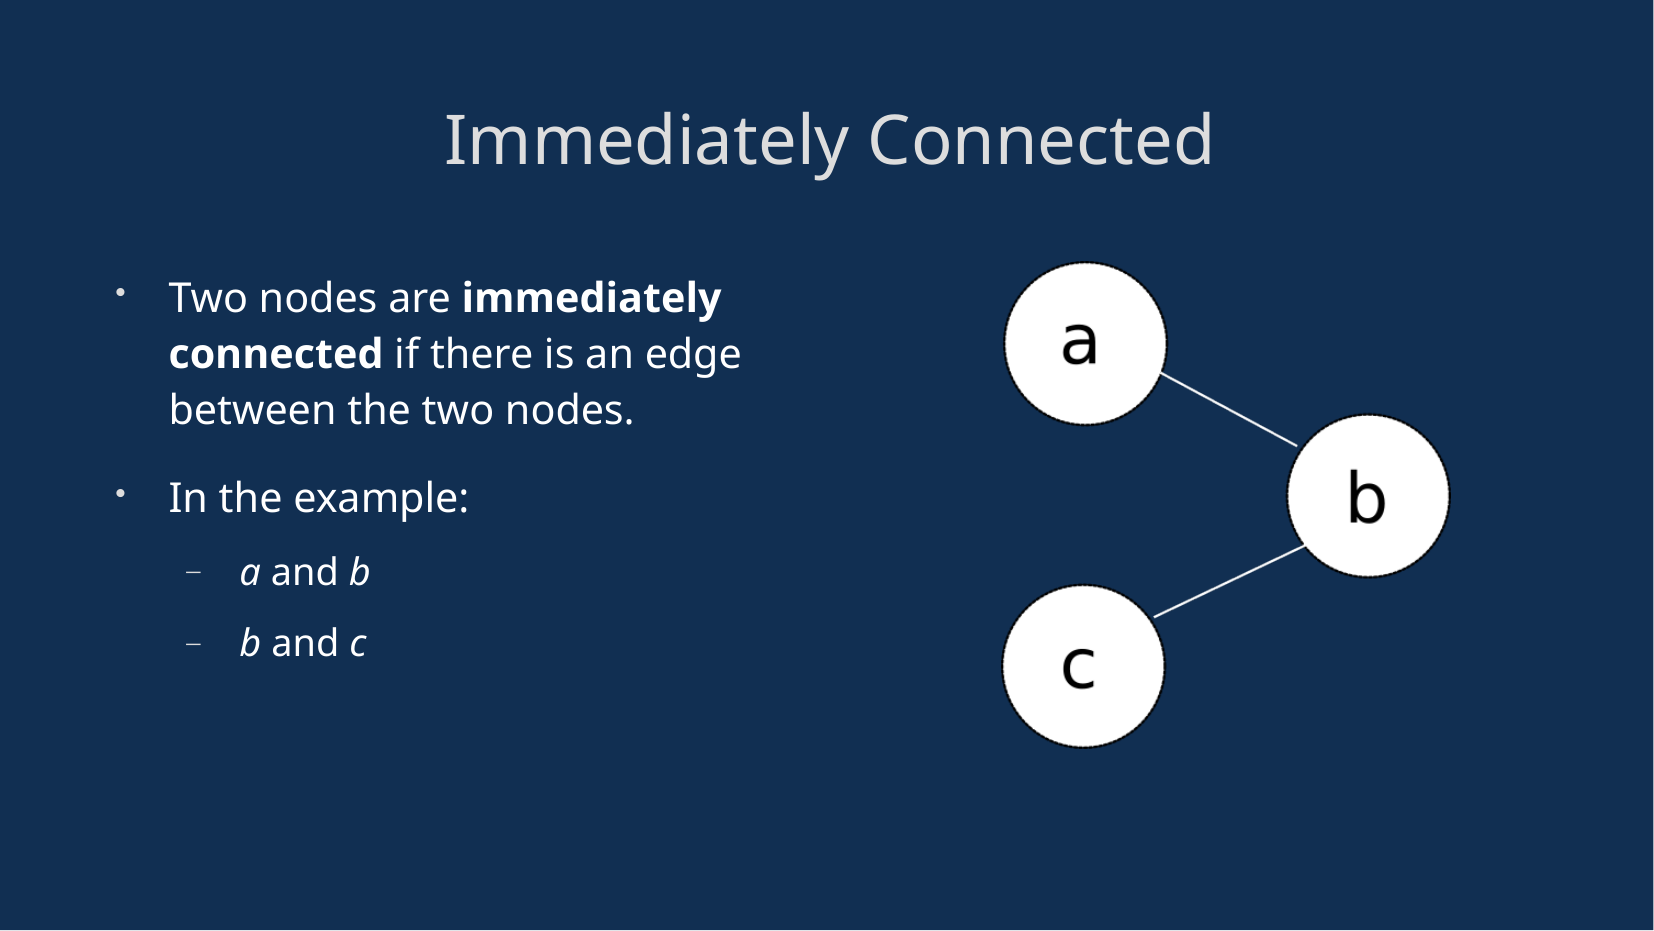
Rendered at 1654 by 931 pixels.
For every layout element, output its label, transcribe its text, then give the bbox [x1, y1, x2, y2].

title Immediately Connected [97, 56, 1563, 220]
list Two nodes are immediately connected if there is an edge between the two nodes. In the example: a and b b and c [97, 268, 813, 806]
picture [1001, 261, 1451, 749]
